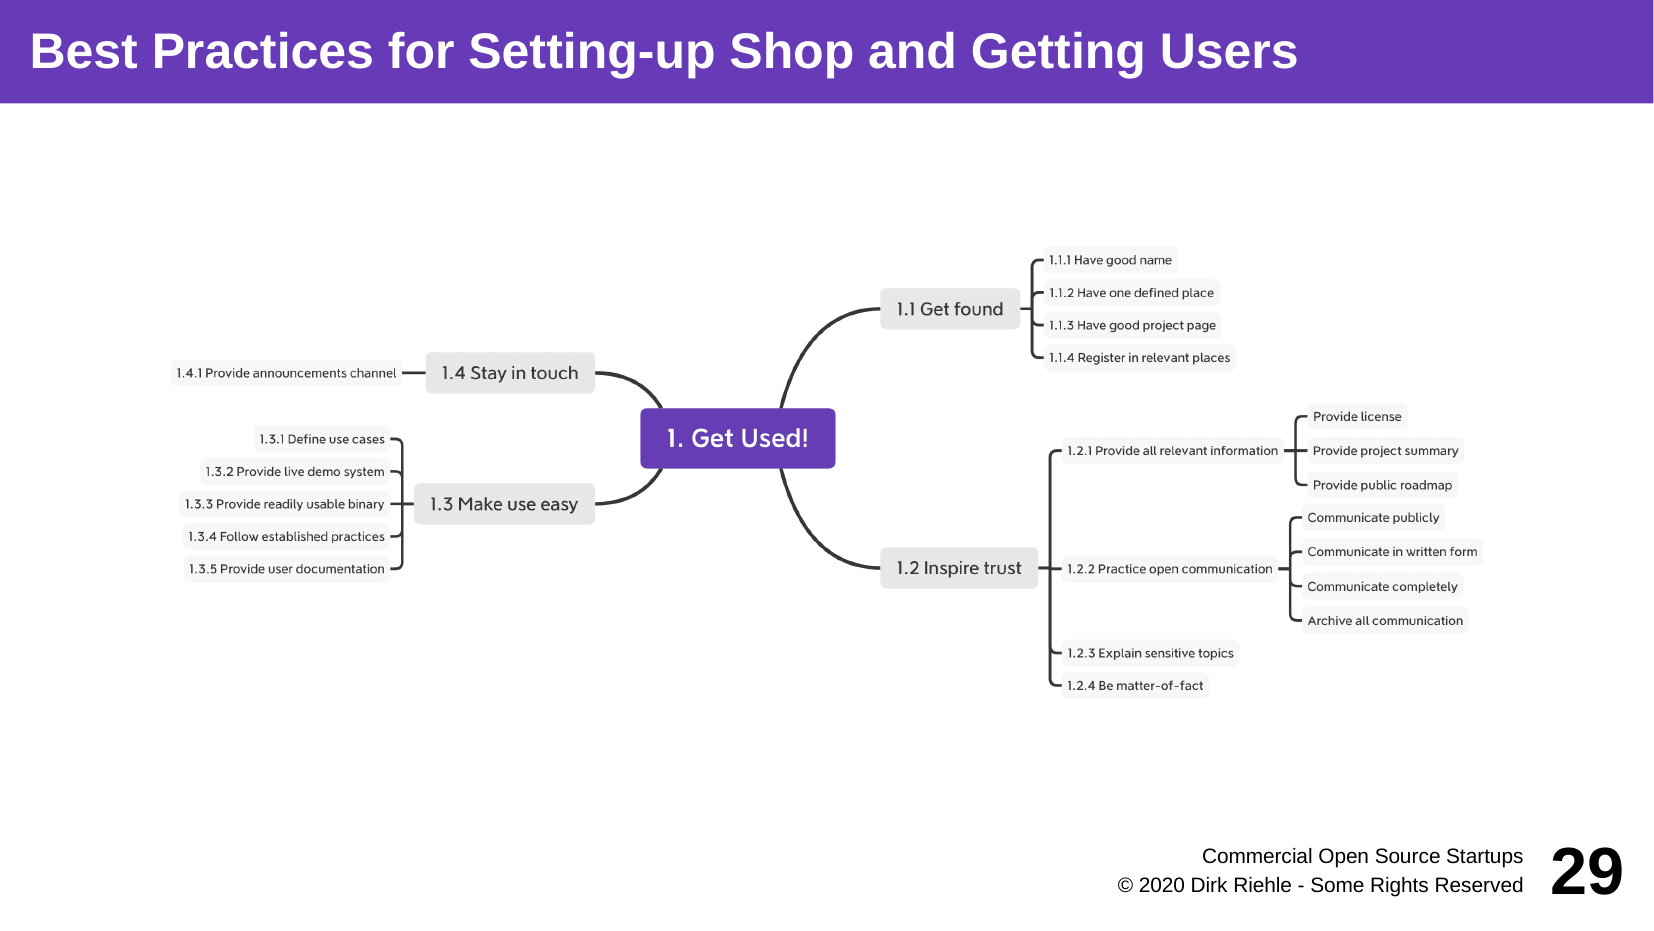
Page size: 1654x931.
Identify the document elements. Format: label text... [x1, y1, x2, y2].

title Best Practices for Setting-up Shop and Getting Users [0, 0, 1654, 104]
picture [171, 246, 1483, 699]
